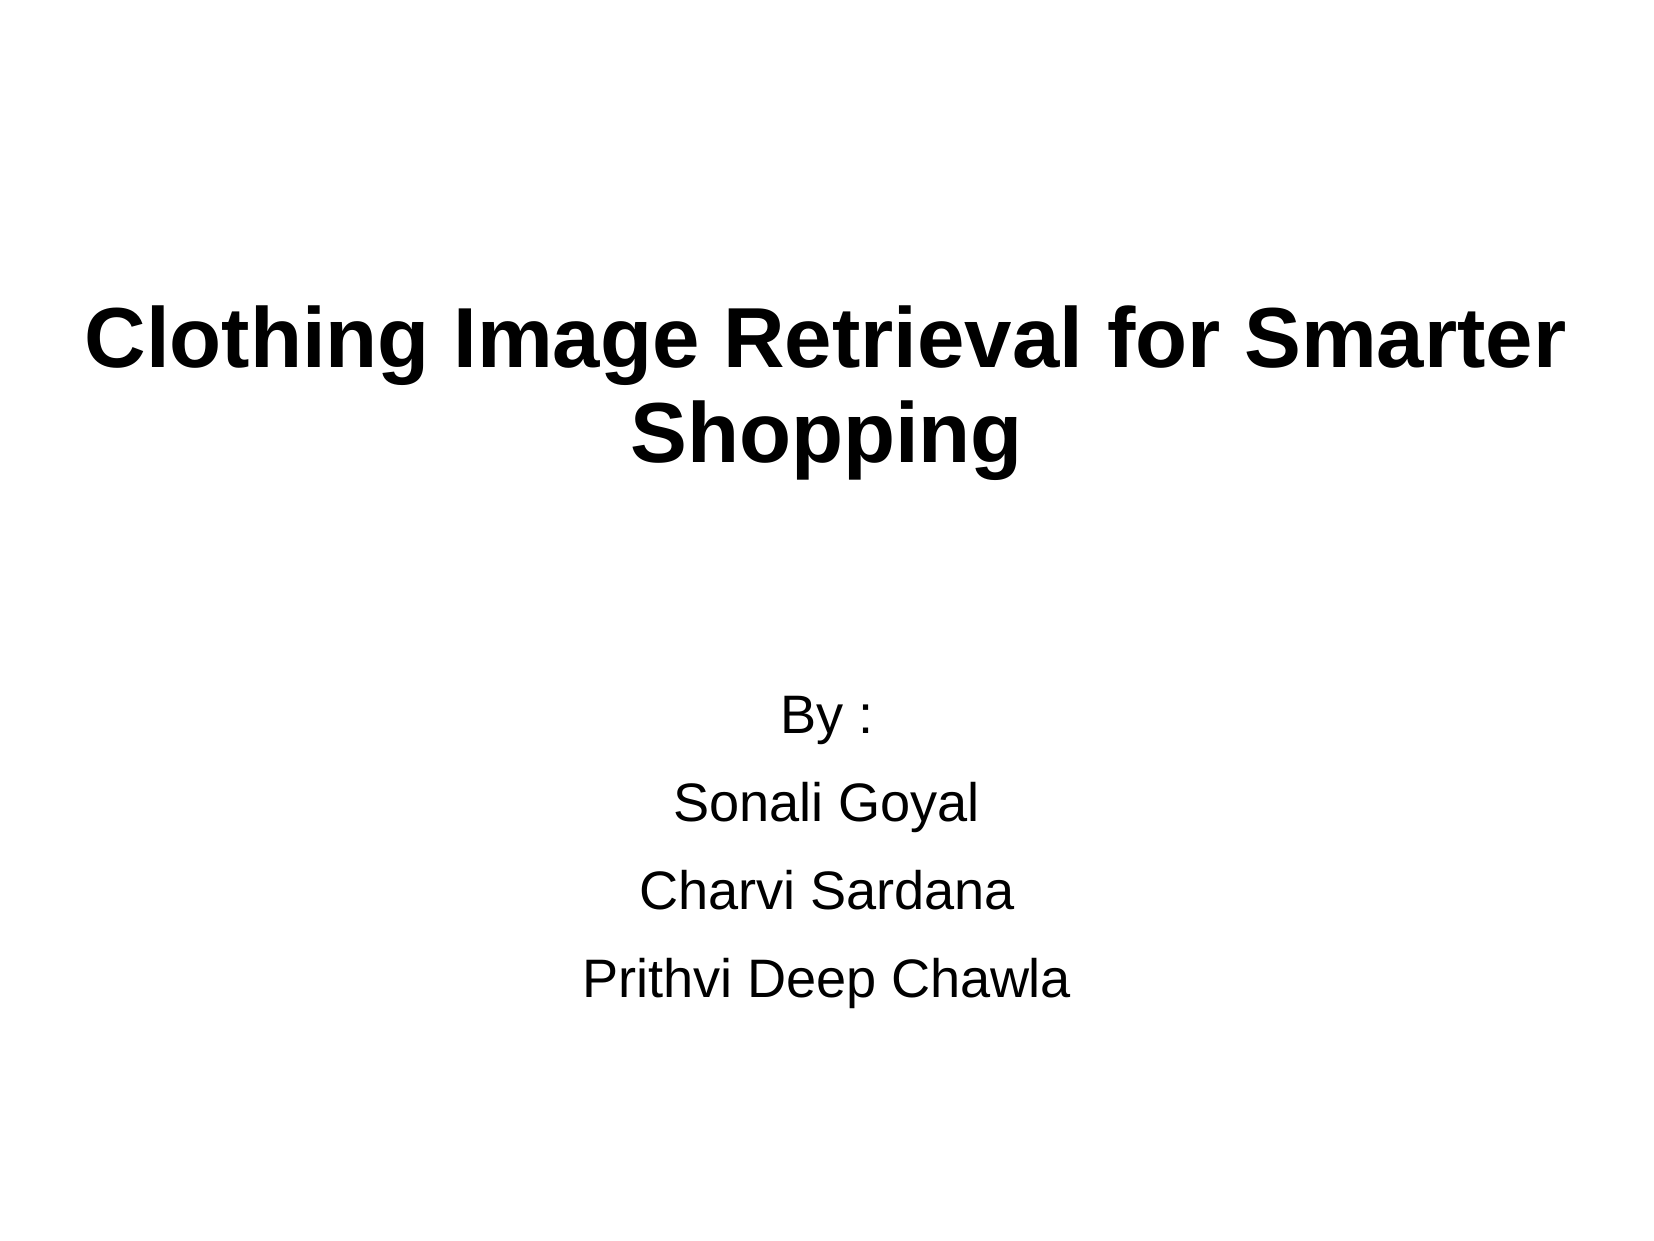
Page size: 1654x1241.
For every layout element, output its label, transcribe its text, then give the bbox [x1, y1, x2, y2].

list Clothing Image Retrieval for Smarter Shopping By : Sonali Goyal Charvi Sardana Prithvi Deep Chawla [82, 290, 1571, 1010]
